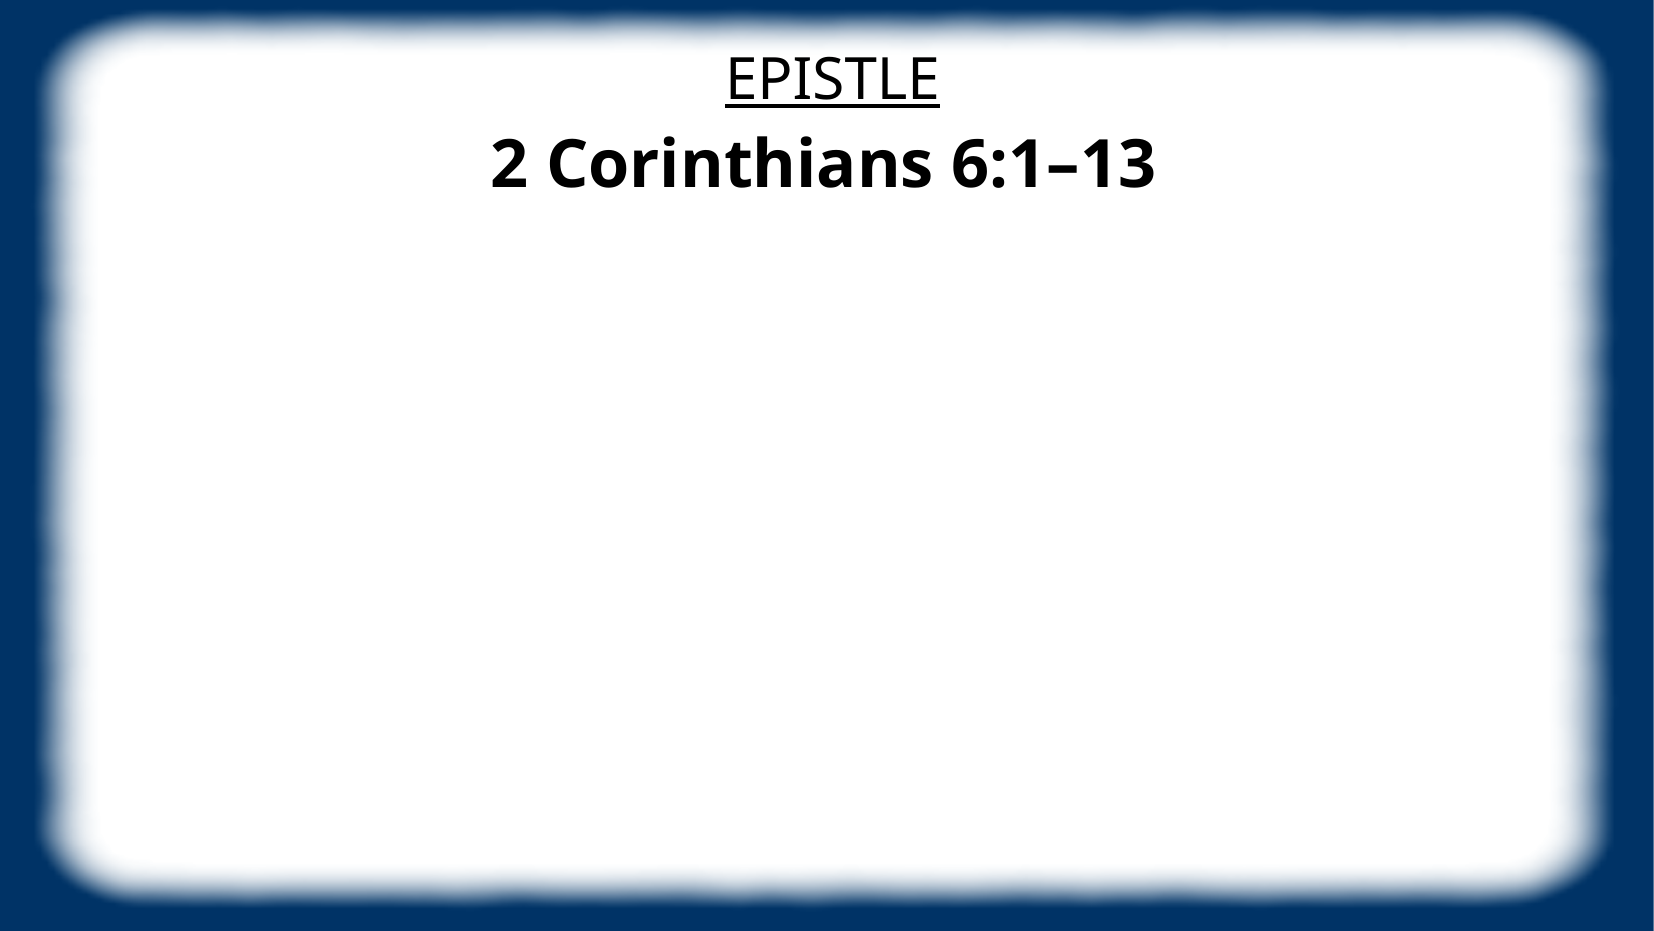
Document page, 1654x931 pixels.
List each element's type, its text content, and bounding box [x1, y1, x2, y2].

picture [0, 0, 1654, 931]
text_box EPISTLE 2 Corinthians 6:1–13 [105, 30, 1561, 211]
